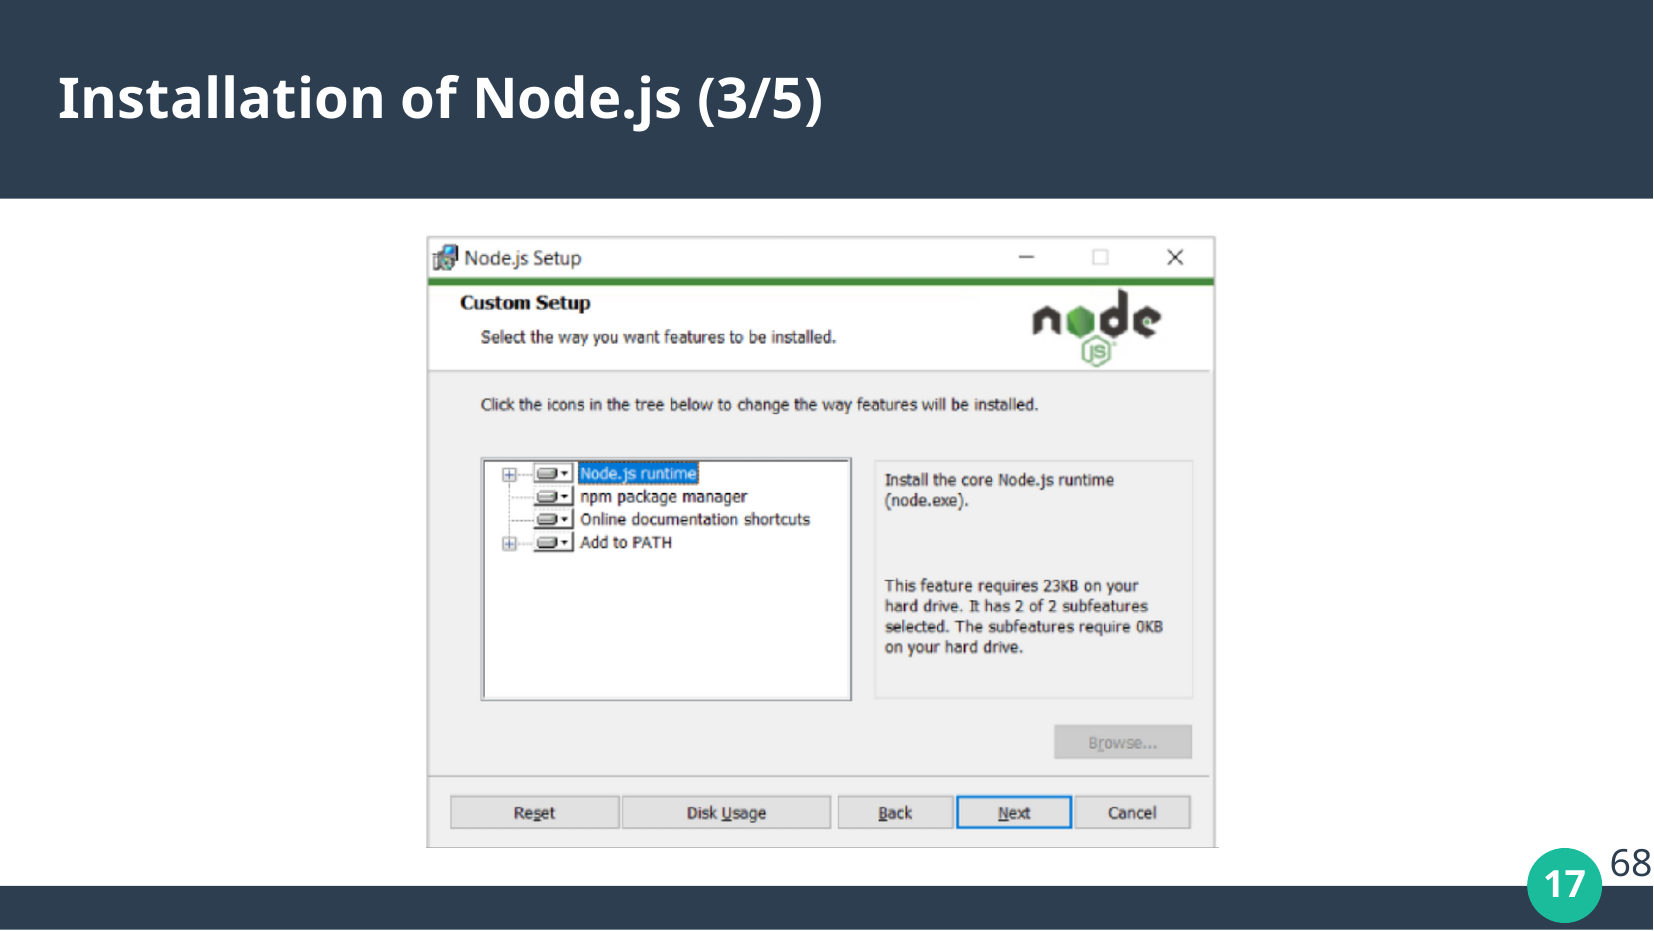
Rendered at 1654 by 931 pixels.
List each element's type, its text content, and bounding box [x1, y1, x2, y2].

picture [426, 231, 1227, 852]
title Installation of Node.js (3/5) [59, 37, 1594, 155]
text_box 68 [1588, 830, 1654, 899]
